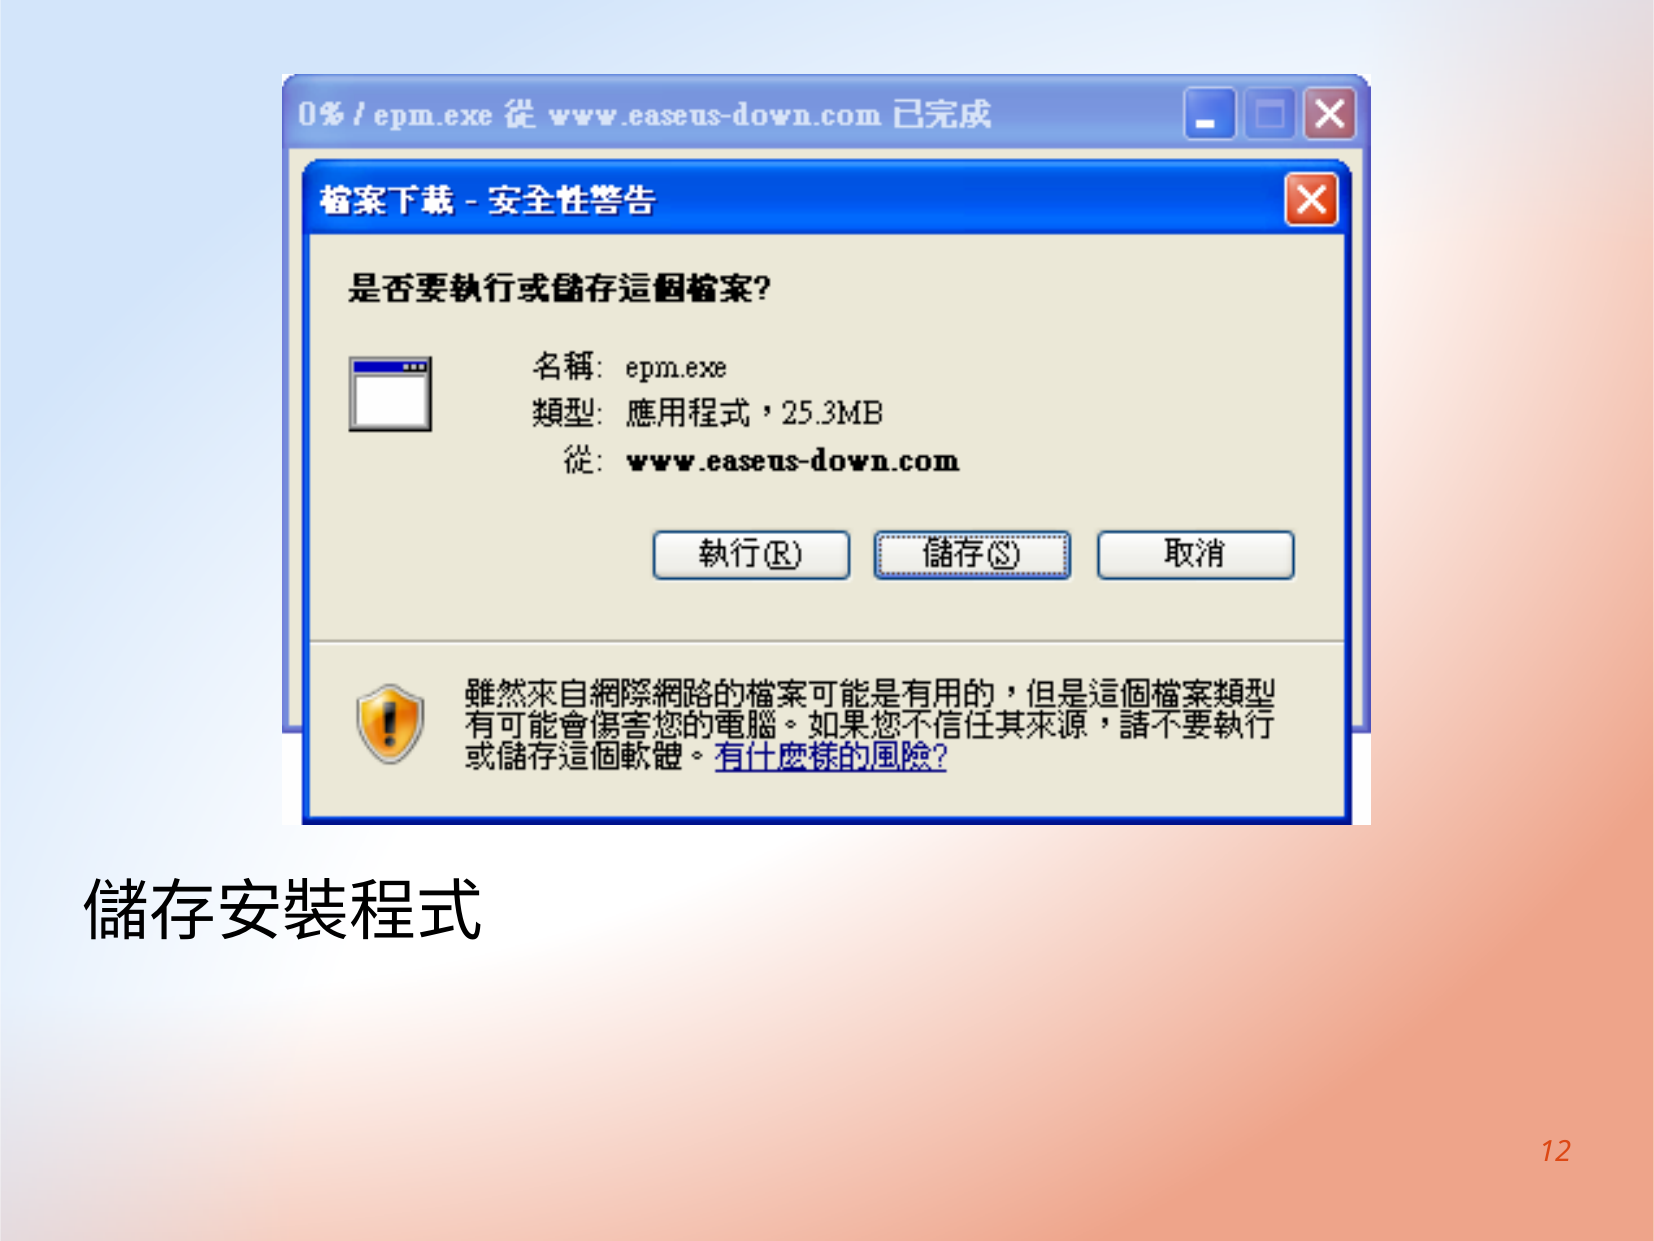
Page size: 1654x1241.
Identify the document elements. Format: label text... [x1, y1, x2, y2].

picture [0, 0, 1654, 1241]
list 儲存安裝程式 [82, 857, 1571, 1201]
